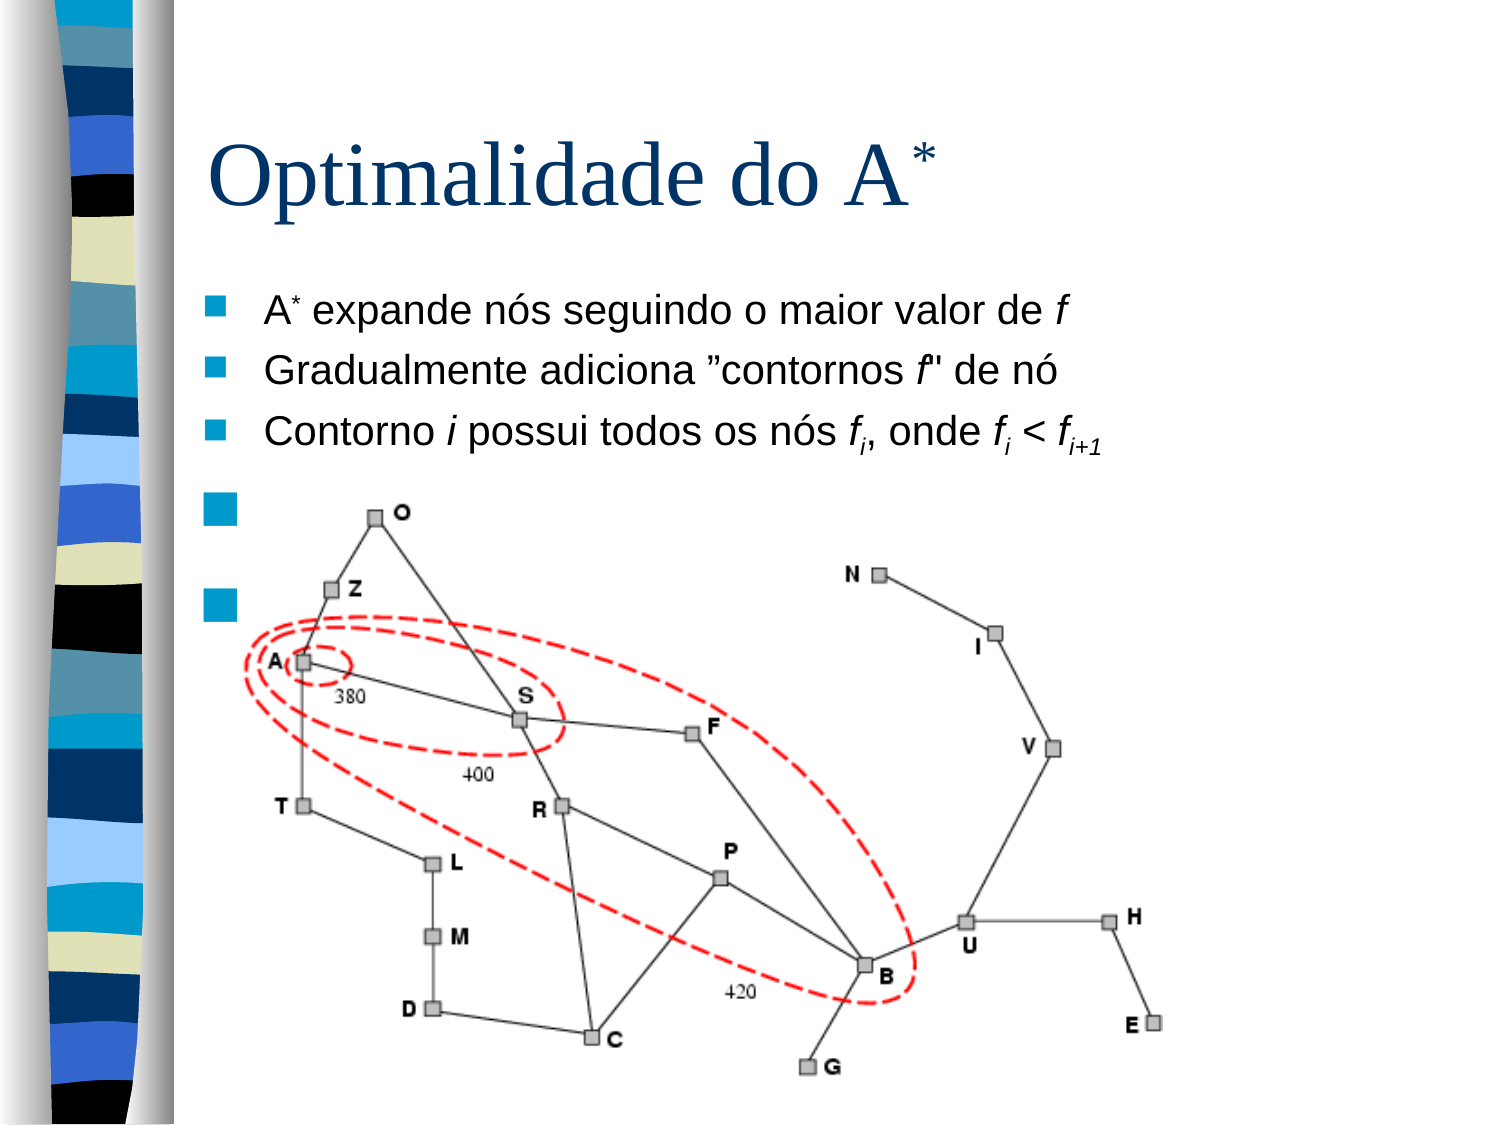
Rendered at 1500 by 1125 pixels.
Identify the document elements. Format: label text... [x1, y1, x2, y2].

title Optimalidade do A* [192, 74, 1468, 263]
list A* expande nós seguindo o maior valor de f Gradualmente adiciona ”contornos f" de nó Contorno i possui todos os nós fi, onde fi < fi+1 [192, 275, 1468, 1000]
picture [237, 499, 1163, 1086]
